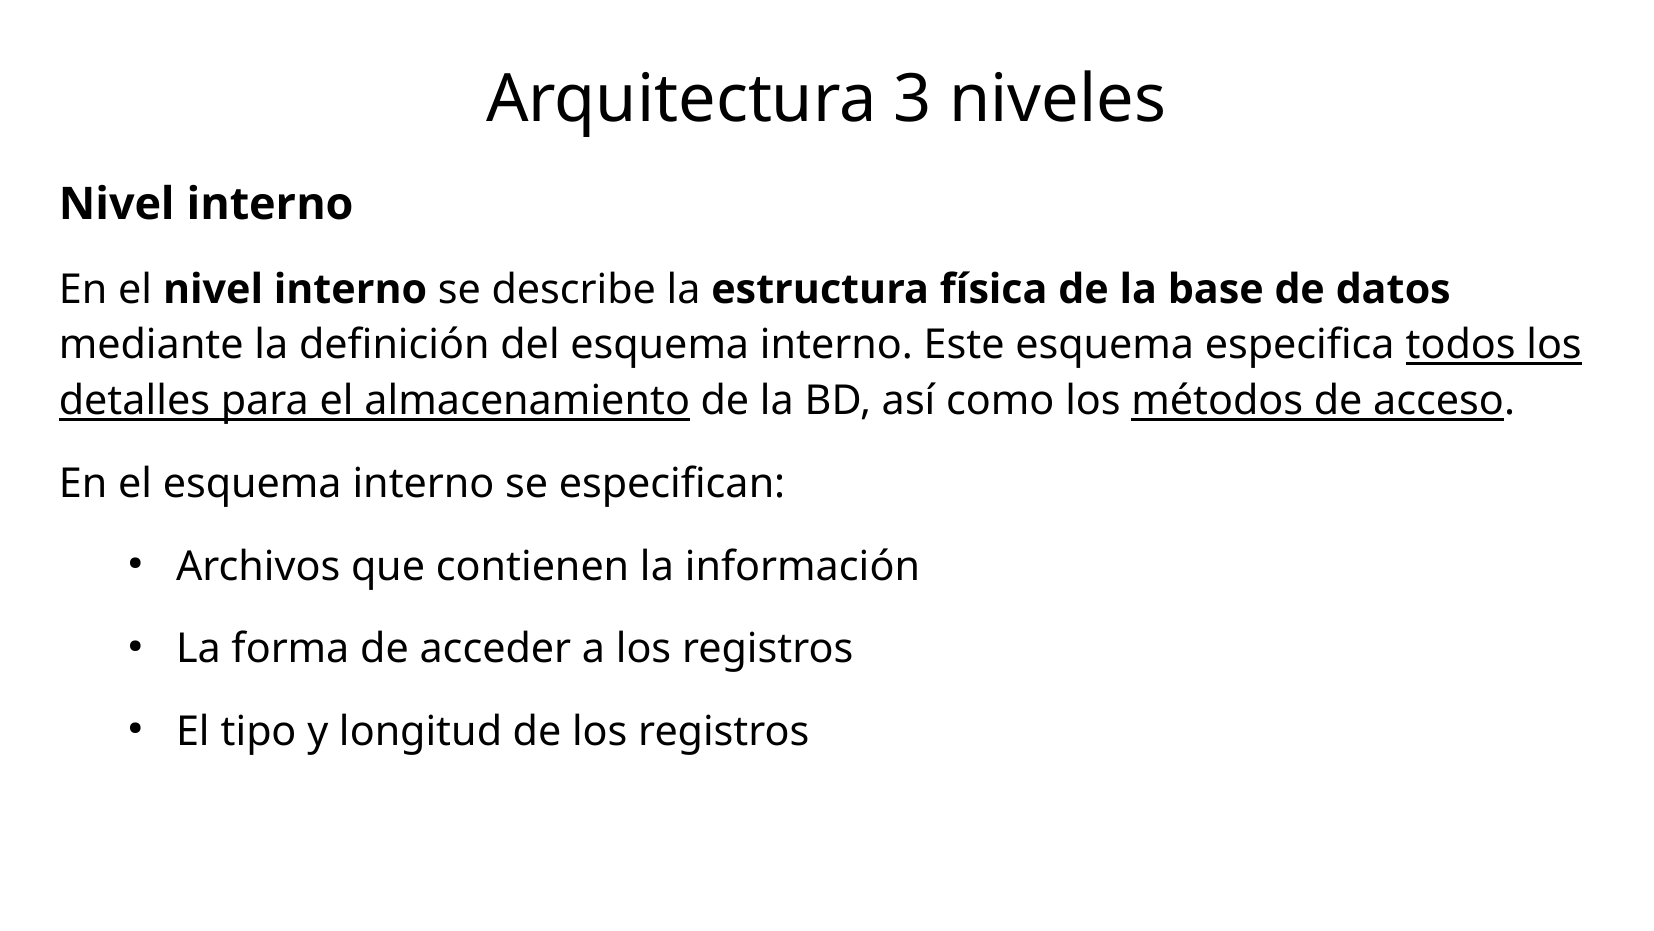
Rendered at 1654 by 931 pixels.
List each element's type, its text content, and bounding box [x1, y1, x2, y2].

title Arquitectura 3 niveles [82, 37, 1571, 154]
list Nivel interno En el nivel interno se describe la estructura física de la base de datos mediante la definición del esquema interno. Este esquema especifica todos los detalles para el almacenamiento de la BD, así como los métodos de acceso. En el esquema interno se especifican: Archivos que contienen la información La forma de acceder a los registros El tipo y longitud de los registros [59, 171, 1583, 821]
